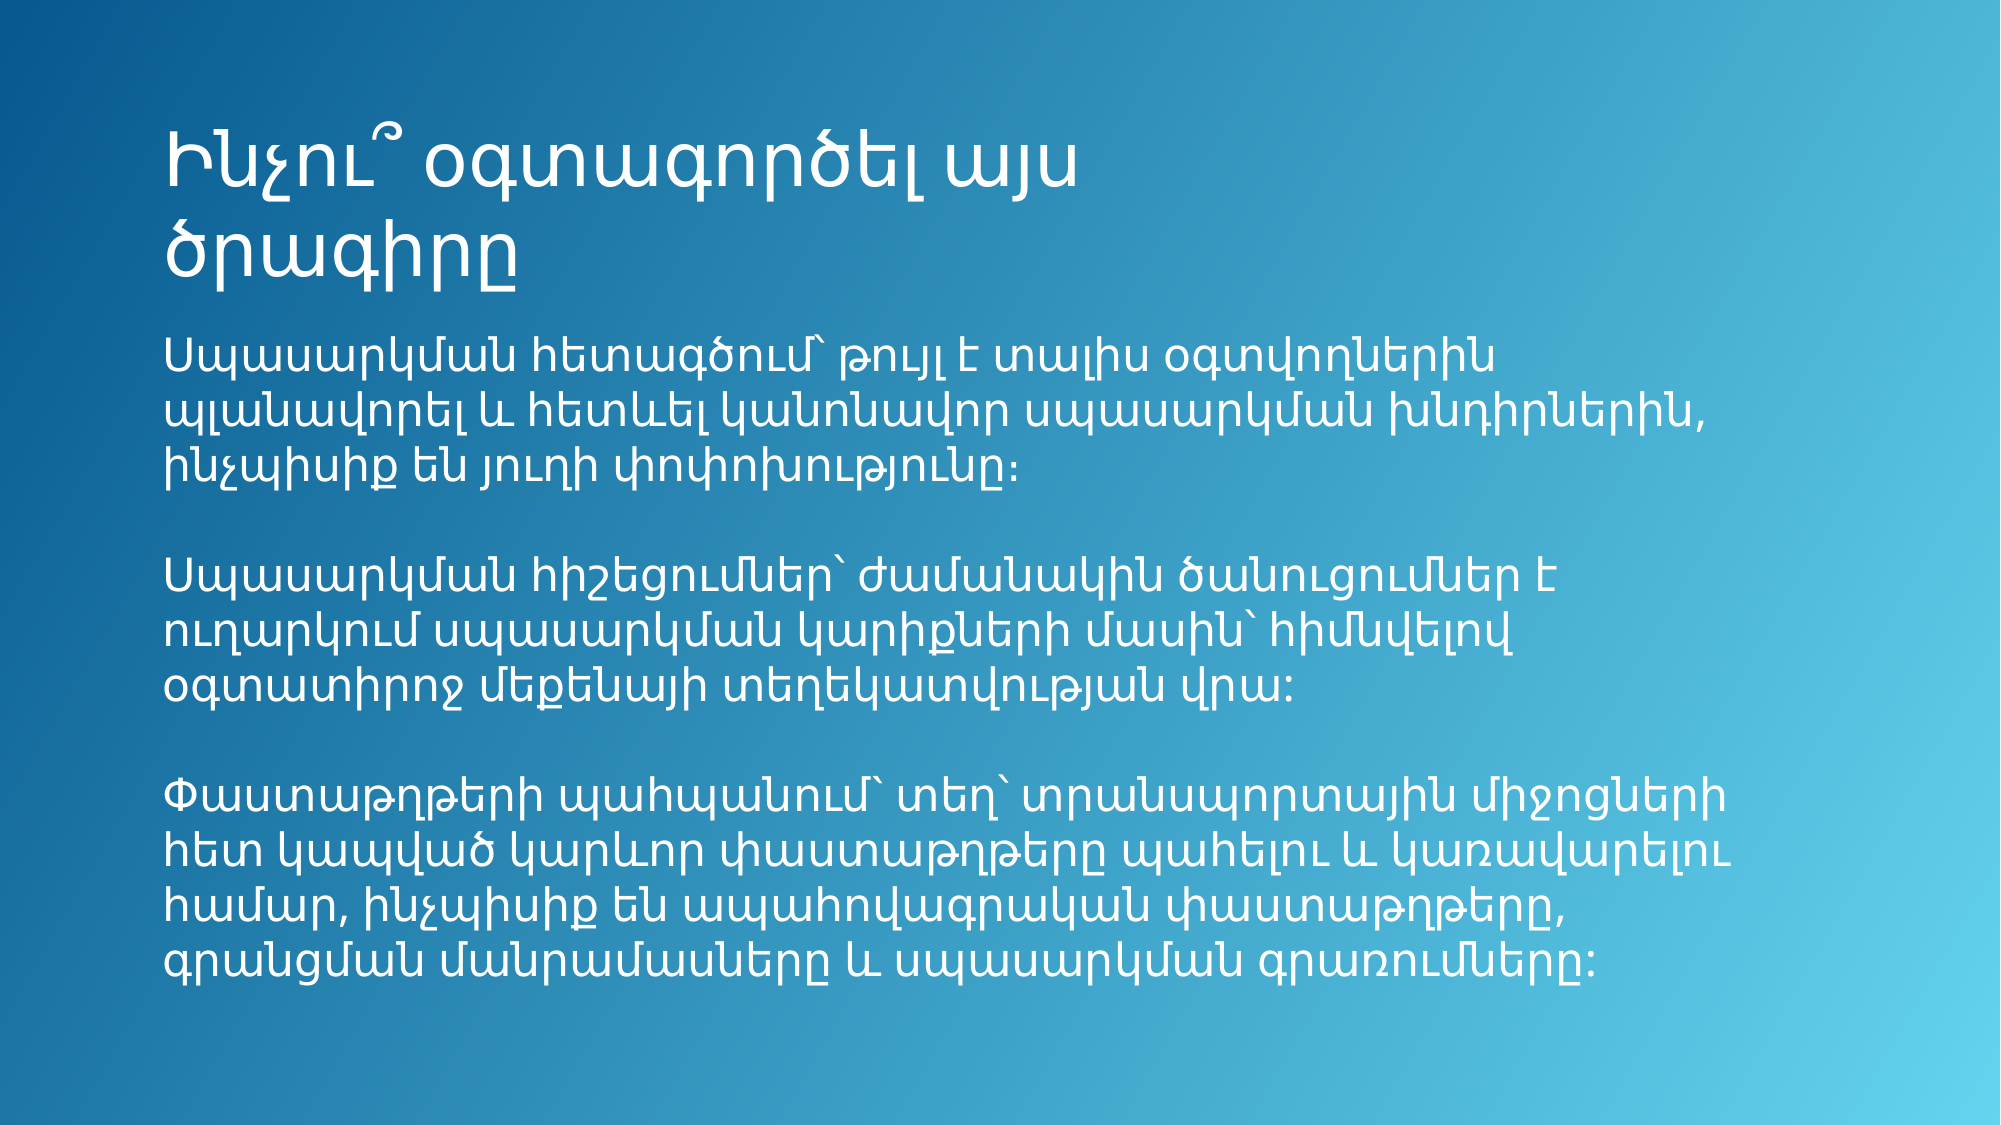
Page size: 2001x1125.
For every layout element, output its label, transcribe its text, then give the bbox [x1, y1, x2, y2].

text_box Սպասարկման հետագծում՝ թույլ է տալիս օգտվողներին պլանավորել և հետևել կանոնավոր սպասարկման խնդիրներին, ինչպիսիք են յուղի փոփոխությունը։ Սպասարկման հիշեցումներ՝ ժամանակին ծանուցումներ է ուղարկում սպասարկման կարիքների մասին՝ հիմնվելով օգտատիրոջ մեքենայի տեղեկատվության վրա: Փաստաթղթերի պահպանում` տեղ՝ տրանսպորտային միջոցների հետ կապված կարևոր փաստաթղթերը պահելու և կառավարելու համար, ինչպիսիք են ապահովագրական փաստաթղթերը, գրանցման մանրամասները և սպասարկման գրառումները: [147, 318, 1784, 1001]
text_box Ինչու՞ օգտագործել այս ծրագիրը [148, 103, 1403, 301]
